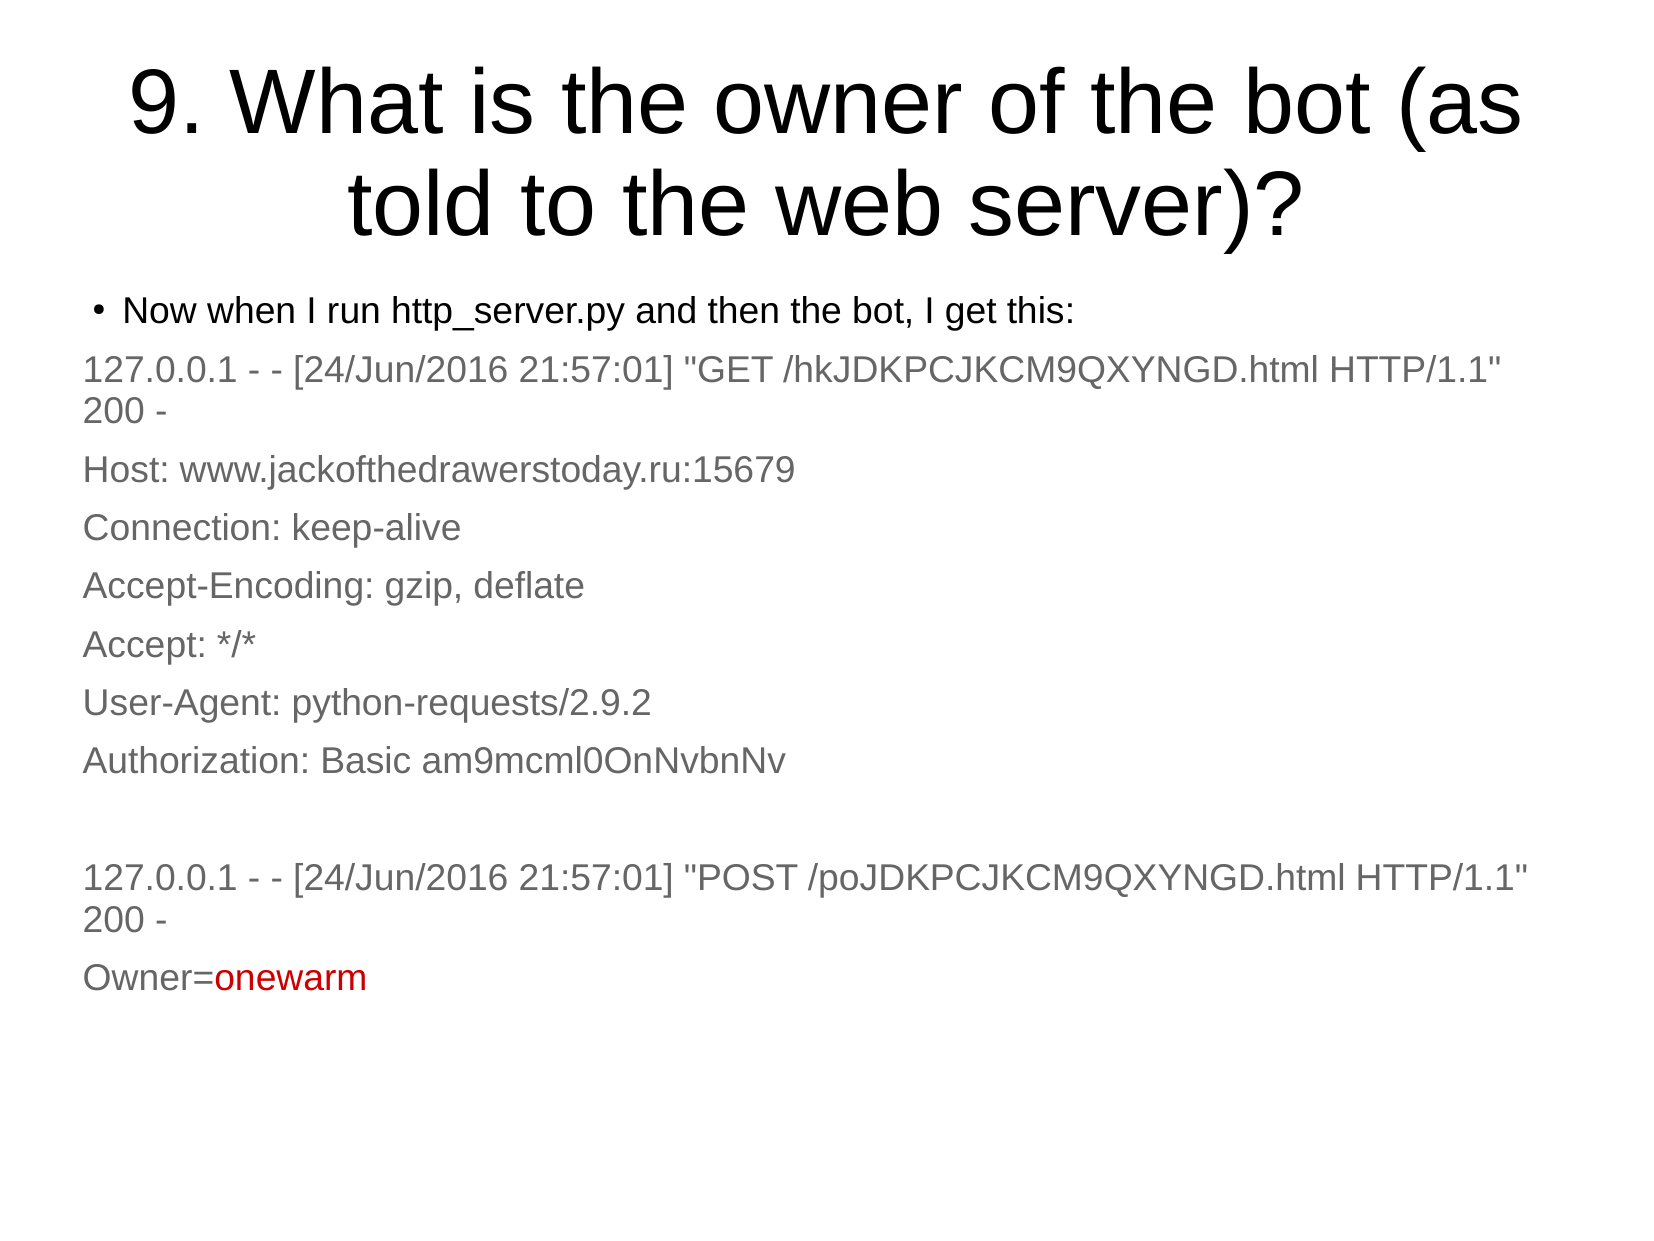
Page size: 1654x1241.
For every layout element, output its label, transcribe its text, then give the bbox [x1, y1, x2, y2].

list Now when I run http_server.py and then the bot, I get this: 127.0.0.1 - - [24/Jun/2016 21:57:01] "GET /hkJDKPCJKCM9QXYNGD.html HTTP/1.1" 200 - Host: www.jackofthedrawerstoday.ru:15679 Connection: keep-alive Accept-Encoding: gzip, deflate Accept: */* User-Agent: python-requests/2.9.2 Authorization: Basic am9mcml0OnNvbnNv 127.0.0.1 - - [24/Jun/2016 21:57:01] "POST /poJDKPCJKCM9QXYNGD.html HTTP/1.1" 200 - Owner=onewarm [82, 290, 1571, 1010]
title 9. What is the owner of the bot (as told to the web server)? [82, 49, 1571, 257]
